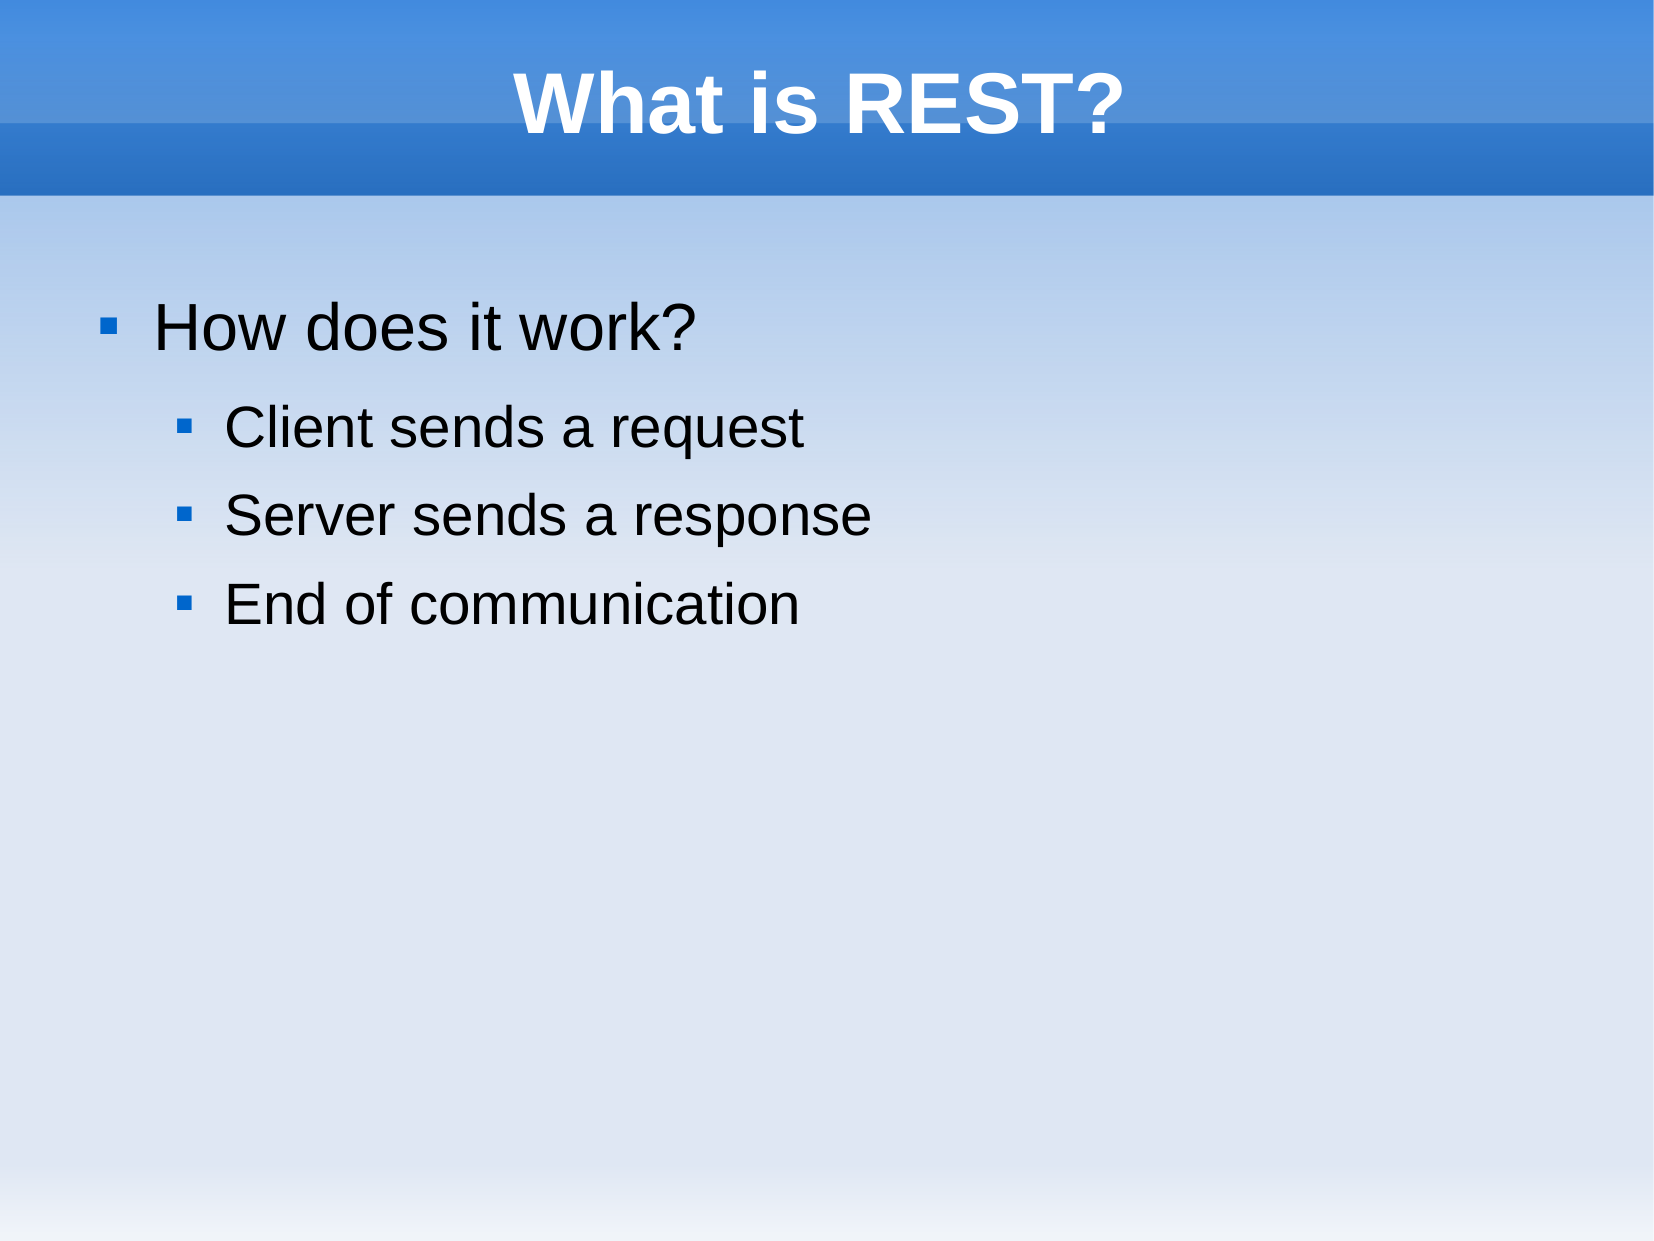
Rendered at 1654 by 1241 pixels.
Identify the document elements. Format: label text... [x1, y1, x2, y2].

list How does it work? Client sends a request Server sends a response End of communication [82, 290, 1571, 1109]
title What is REST? [76, 0, 1565, 208]
picture [0, 0, 1654, 1241]
